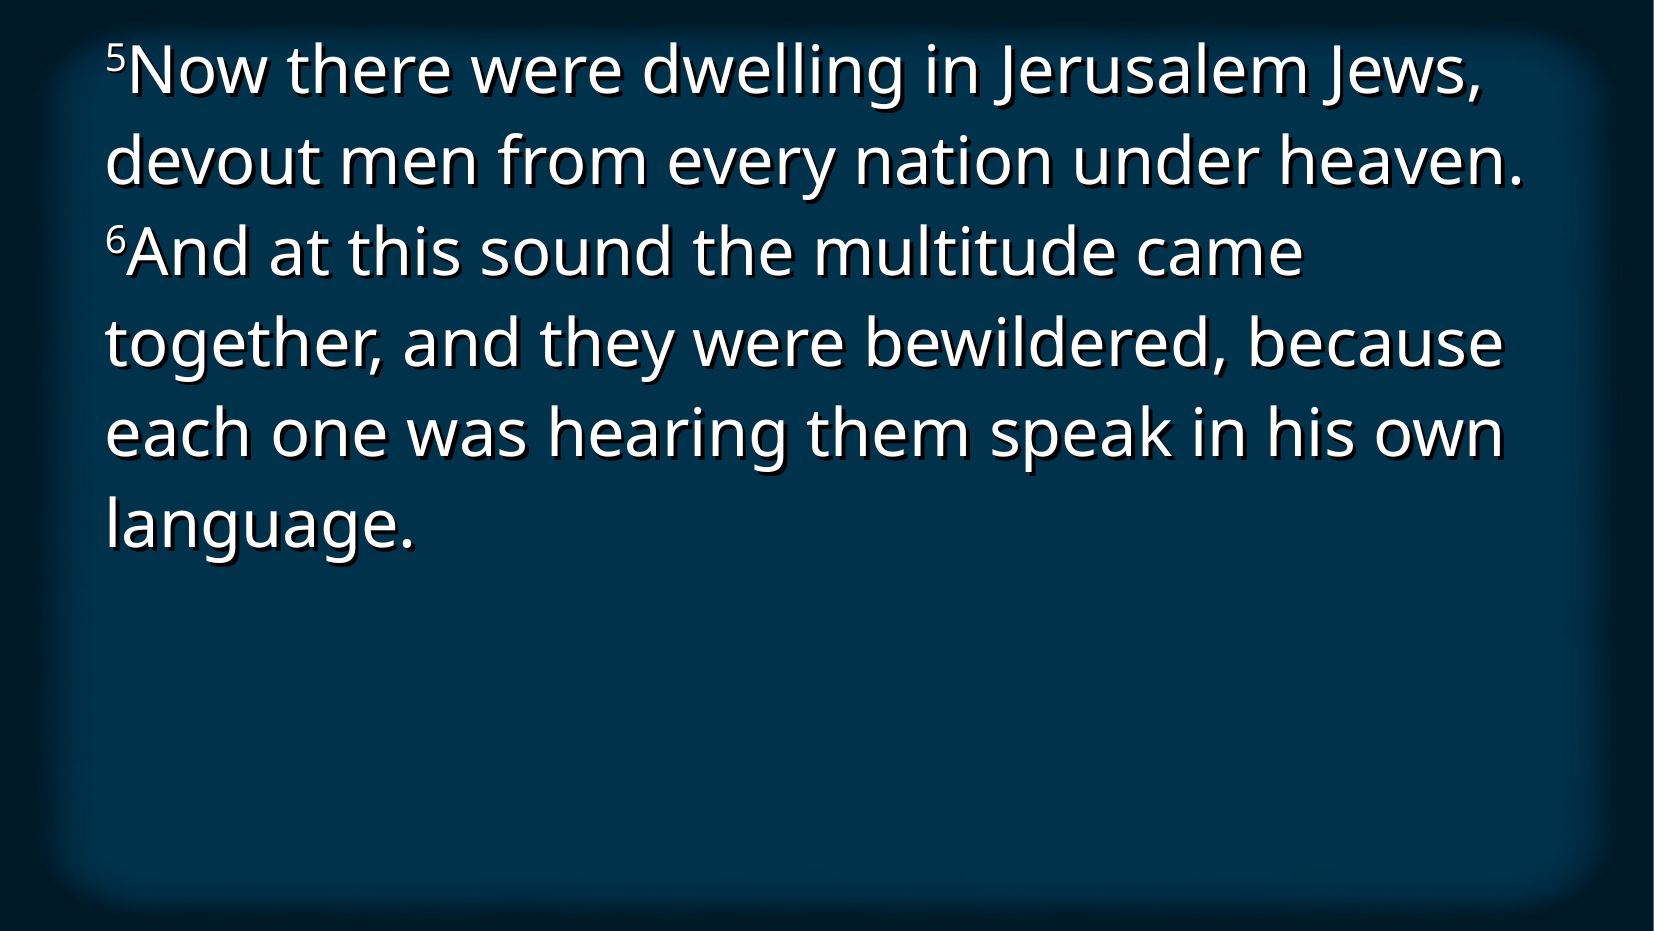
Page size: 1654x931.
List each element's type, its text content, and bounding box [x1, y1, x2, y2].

text_box 5Now there were dwelling in Jerusalem Jews, devout men from every nation under heaven. 6And at this sound the multitude came together, and they were bewildered, because each one was hearing them speak in his own language. [90, 15, 1561, 474]
picture [0, 0, 1654, 931]
